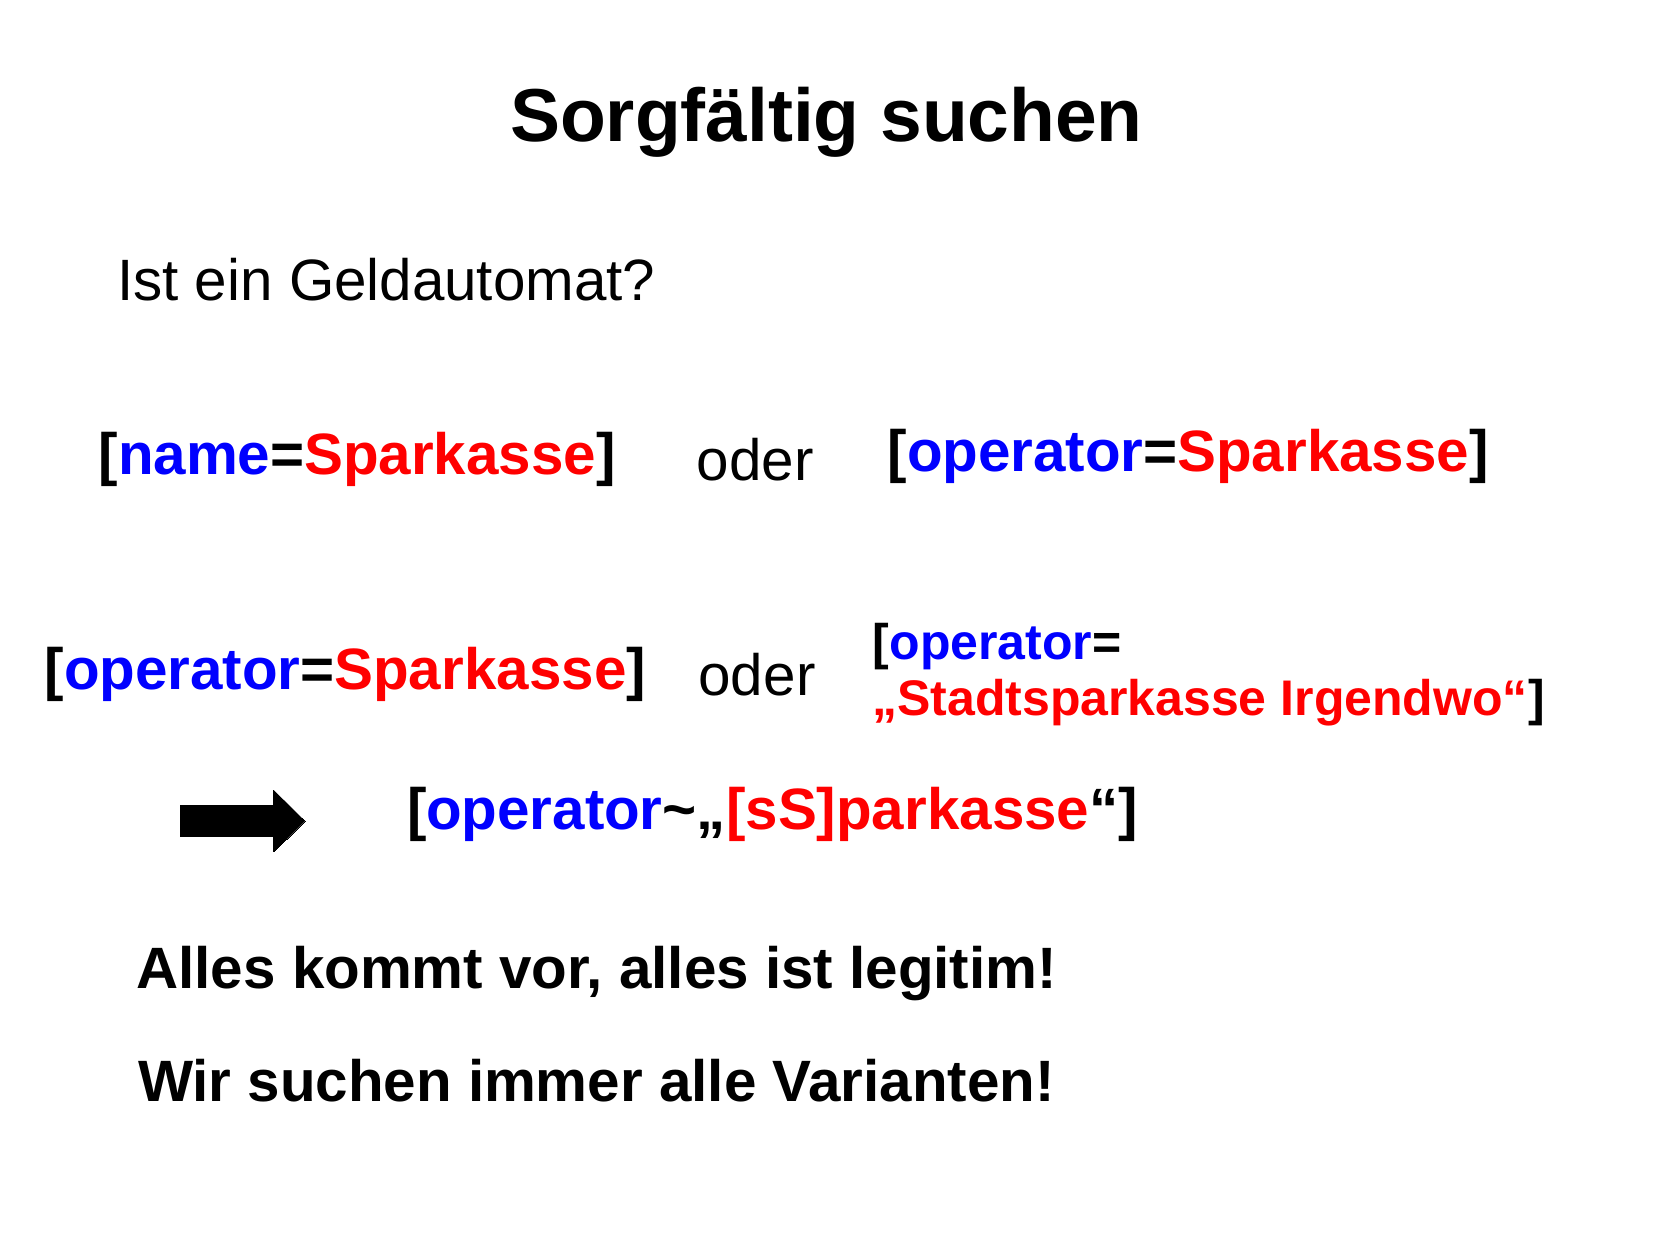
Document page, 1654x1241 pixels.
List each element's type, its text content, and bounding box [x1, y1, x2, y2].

text_box [operator=Sparkasse] [873, 411, 1505, 492]
text_box Sorgfältig suchen [495, 65, 1159, 165]
text_box [name=Sparkasse] [84, 414, 632, 495]
text_box [operator=Sparkasse] [30, 629, 662, 710]
text_box Ist ein Geldautomat? [102, 240, 672, 321]
text_box [180, 790, 306, 852]
text_box [operator~„[sS]parkasse“] [392, 769, 1154, 850]
text_box Alles kommt vor, alles ist legitim! [121, 928, 1073, 1009]
text_box [operator= „Stadtsparkasse Irgendwo“] [857, 607, 1561, 734]
text_box oder [683, 635, 831, 721]
text_box oder [682, 420, 829, 501]
text_box Wir suchen immer alle Varianten! [123, 1041, 1071, 1122]
